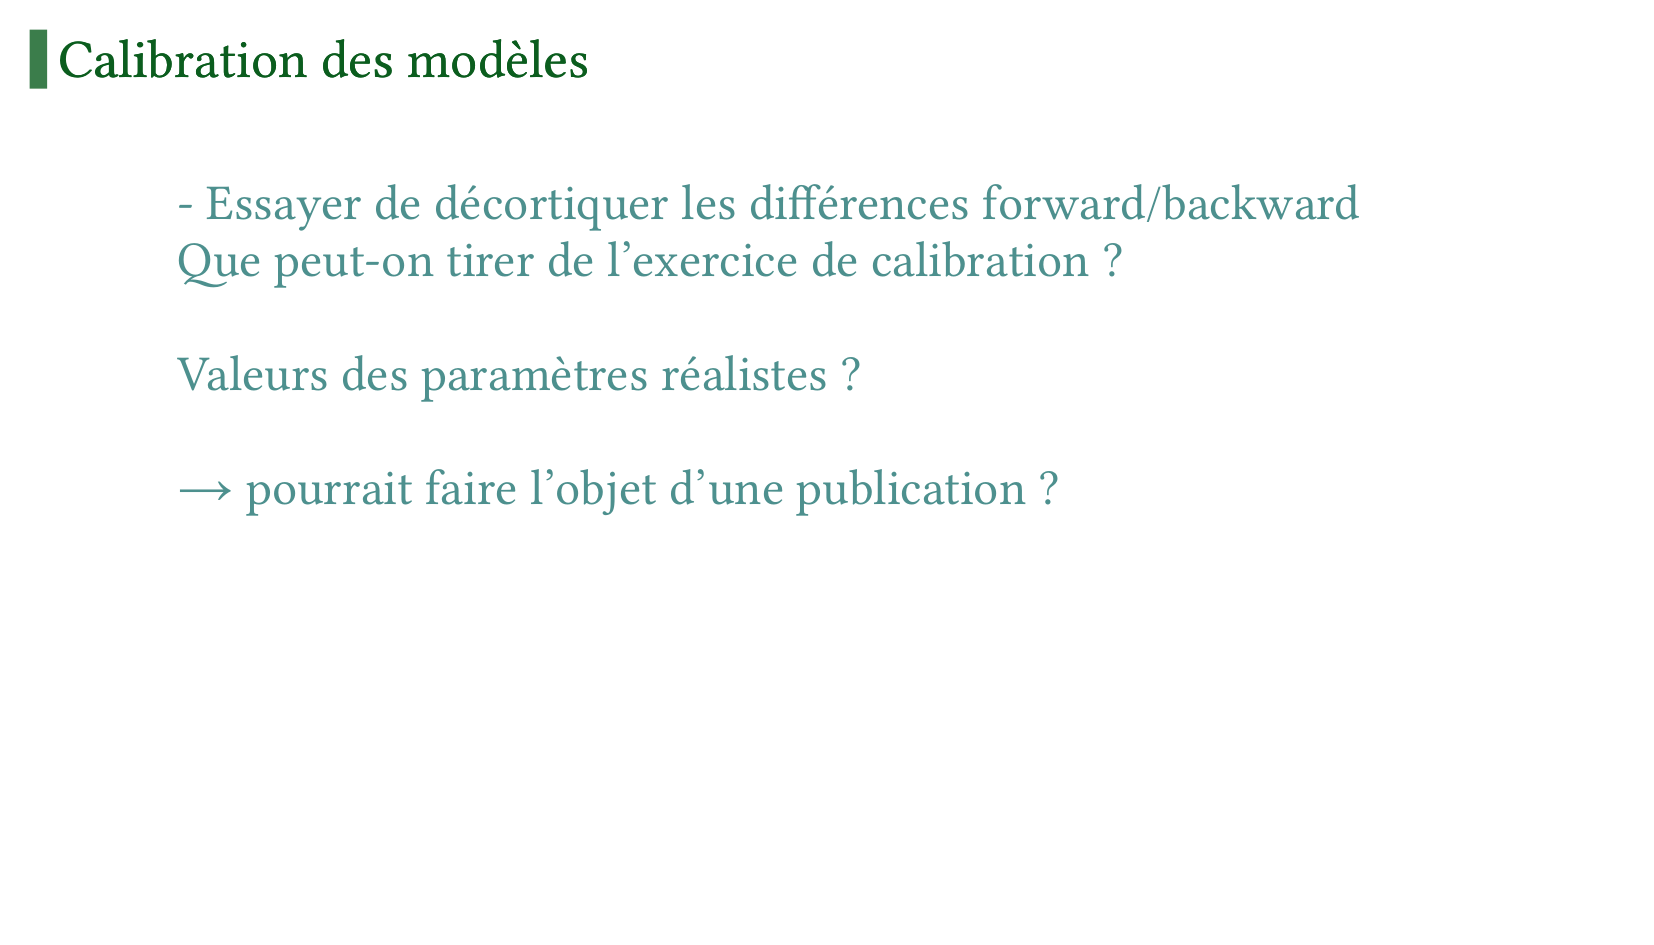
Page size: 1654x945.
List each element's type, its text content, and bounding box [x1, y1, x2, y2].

text_box [29, 29, 48, 89]
text_box - Essayer de décortiquer les différences forward/backward Que peut-on tirer de l’exercice de calibration ? Valeurs des paramètres réalistes ? → pourrait faire l’objet d’une publication ? [177, 118, 1571, 827]
text_box Calibration des modèles [59, 29, 1571, 119]
